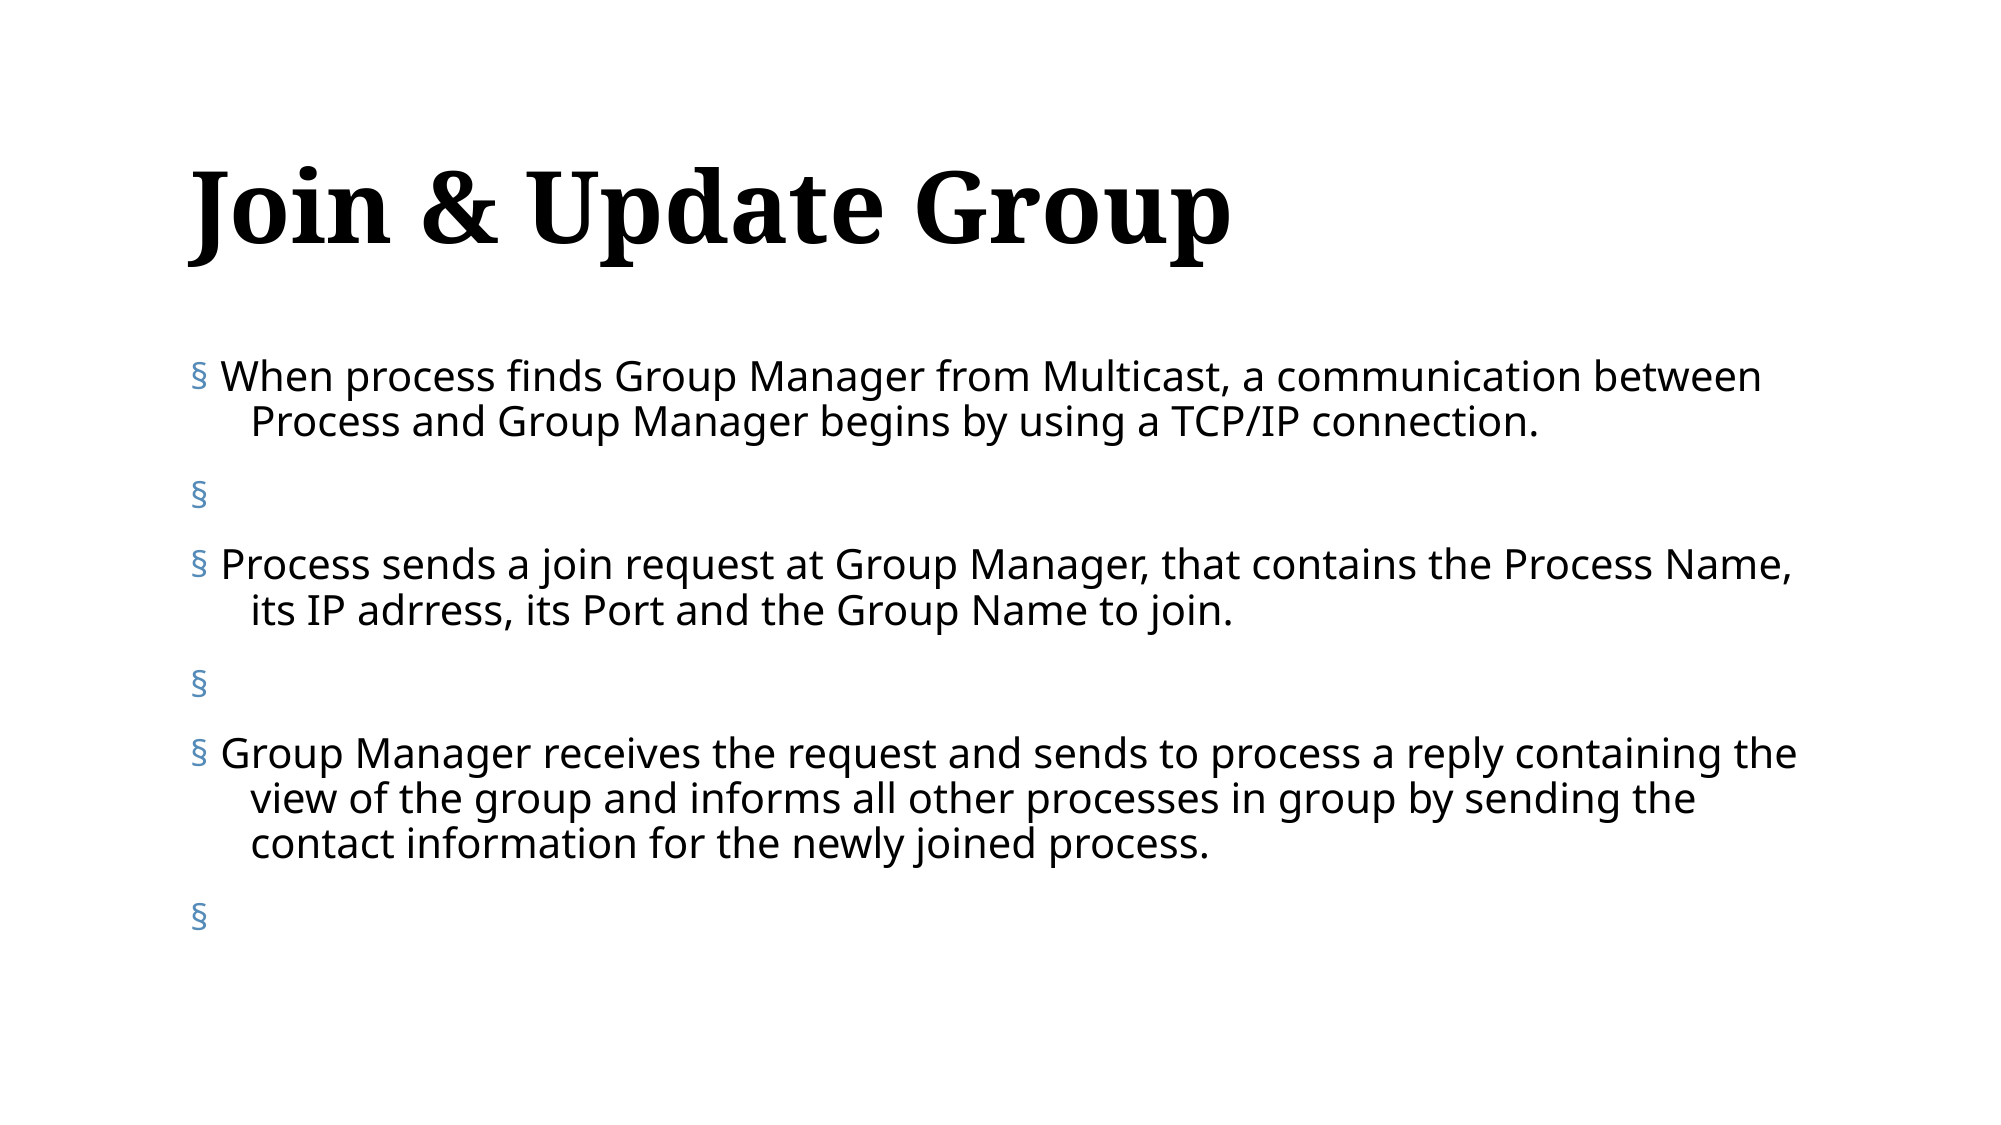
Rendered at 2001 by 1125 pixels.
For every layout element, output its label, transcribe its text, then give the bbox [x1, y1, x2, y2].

title Join & Update Group [175, 79, 1826, 344]
list When process finds Group Manager from Multicast, a communication between Process and Group Manager begins by using a TCP/IP connection. Process sends a join request at Group Manager, that contains the Process Name, its IP adrress, its Port and the Group Name to join. Group Manager receives the request and sends to process a reply containing the view of the group and informs all other processes in group by sending the contact information for the newly joined process. [175, 348, 1826, 1013]
